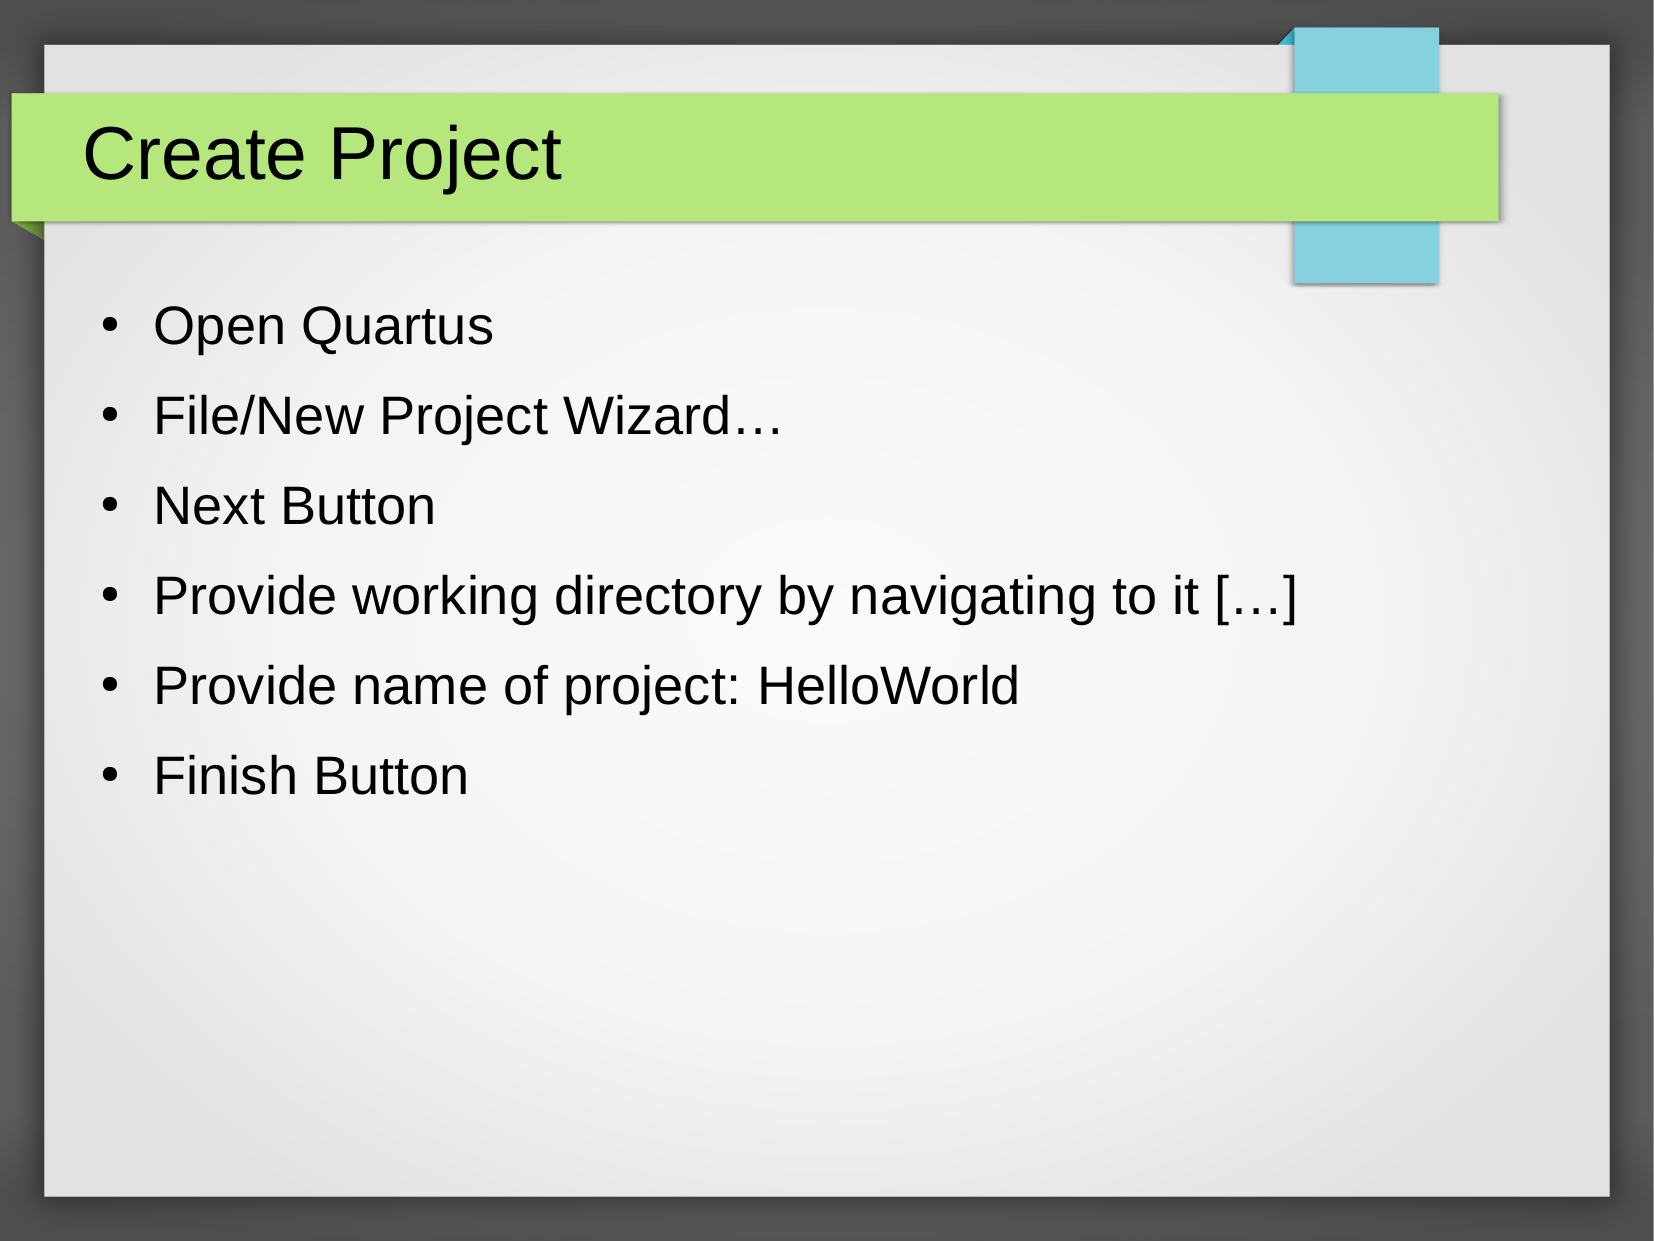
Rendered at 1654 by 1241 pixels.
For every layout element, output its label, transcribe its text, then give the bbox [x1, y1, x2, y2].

title Create Project [82, 94, 1264, 213]
list Open Quartus File/New Project Wizard… Next Button Provide working directory by navigating to it […] Provide name of project: HelloWorld Finish Button [82, 295, 1571, 1015]
picture [0, 0, 1654, 1241]
